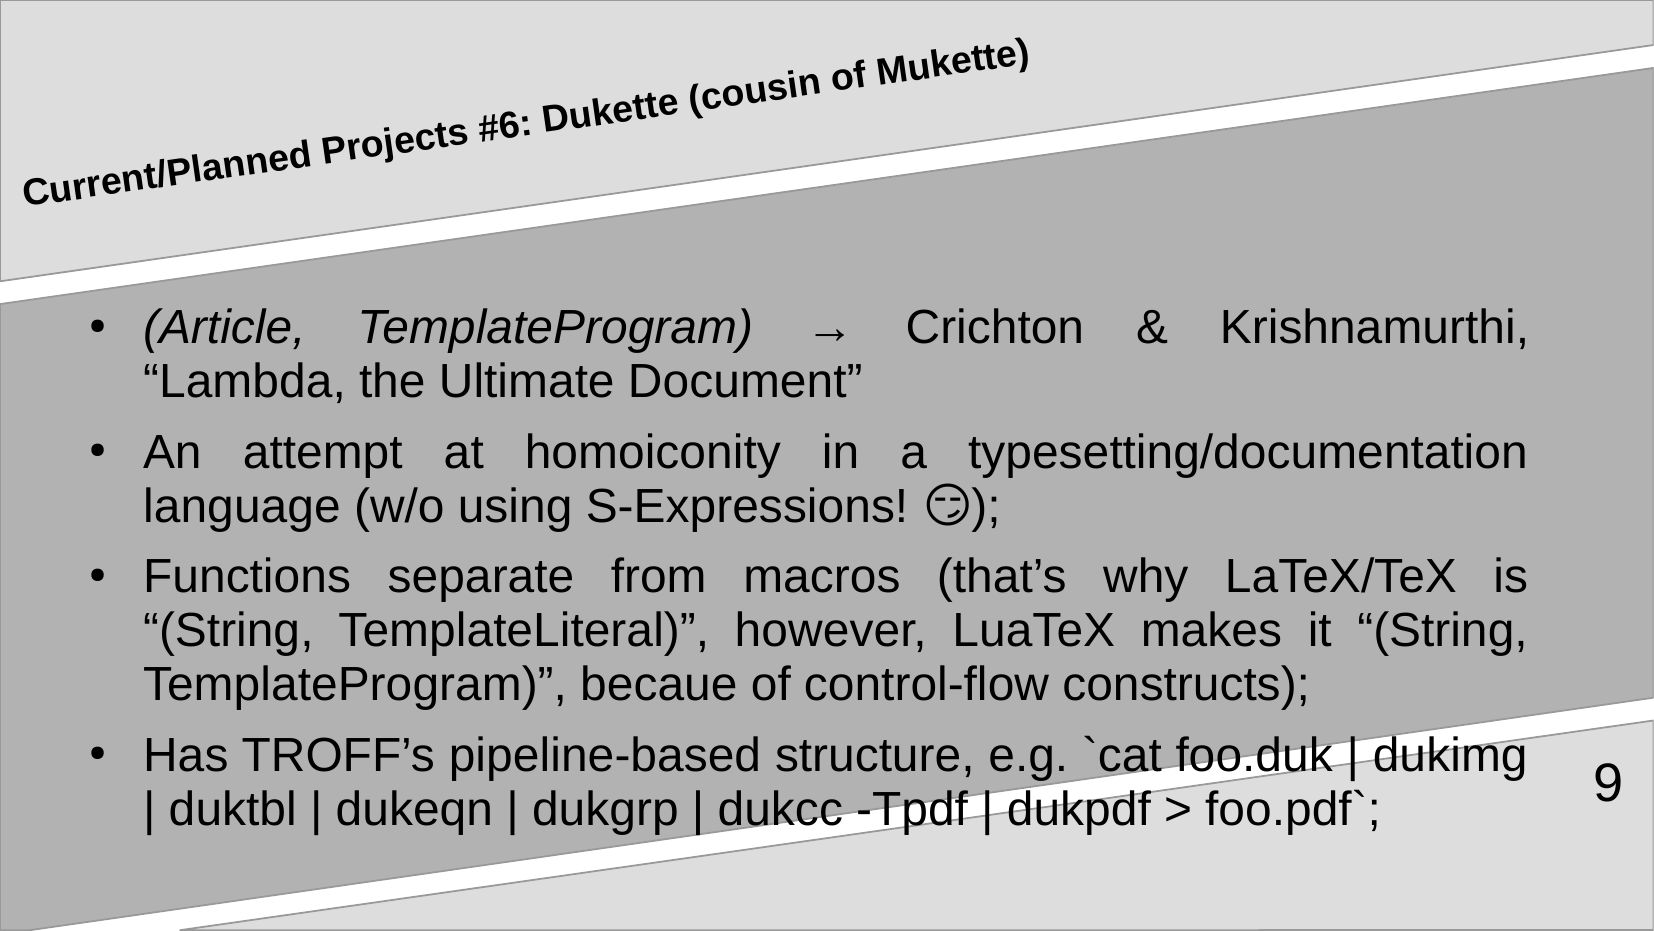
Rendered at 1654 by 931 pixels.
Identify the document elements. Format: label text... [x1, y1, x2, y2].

list (Article, TemplateProgram) → Crichton & Krishnamurthi, “Lambda, the Ultimate Document” An attempt at homoiconity in a typesetting/documentation language (w/o using S-Expressions! 😏); Functions separate from macros (that’s why LaTeX/TeX is “(String, TemplateLiteral)”, however, LuaTeX makes it “(String, TemplateProgram)”, becaue of control-flow constructs); Has TROFF’s pipeline-based structure, e.g. `cat foo.duk | dukimg | duktbl | dukeqn | dukgrp | dukcc -Tpdf | dukpdf > foo.pdf`; [75, 300, 1531, 840]
title Current/Planned Projects #6: Dukette (cousin of Mukette) [11, 0, 1496, 272]
